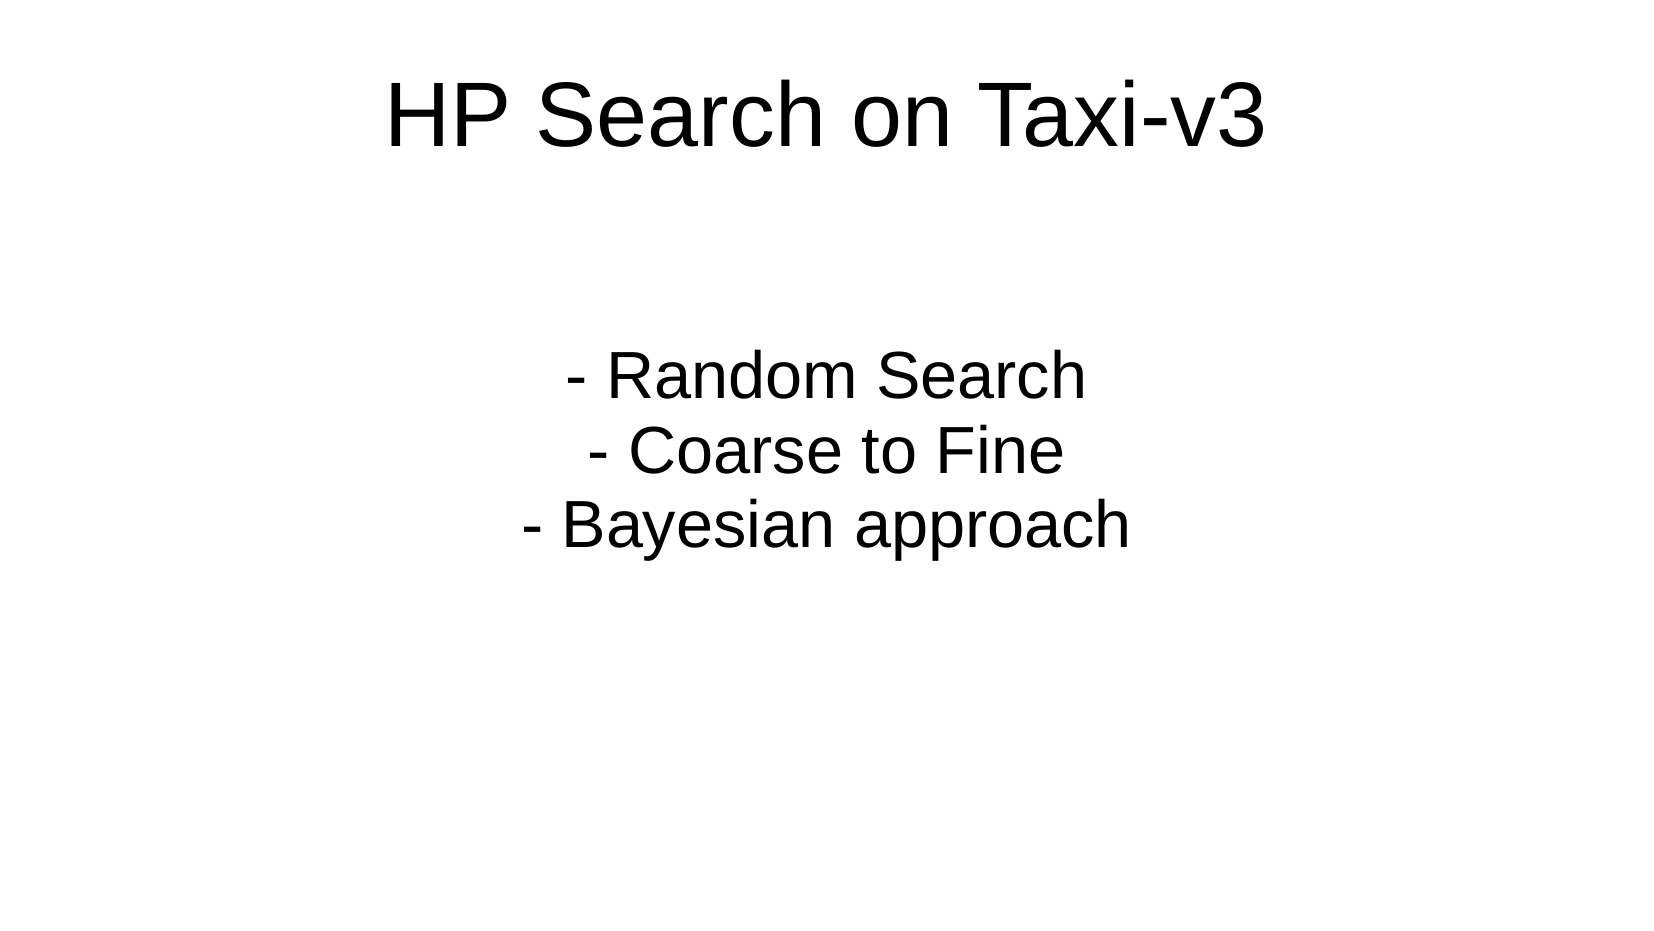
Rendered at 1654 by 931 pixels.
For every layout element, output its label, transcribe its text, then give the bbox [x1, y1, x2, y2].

title HP Search on Taxi-v3 [82, 37, 1571, 193]
subtitle - Random Search - Coarse to Fine - Bayesian approach [82, 217, 1571, 758]
